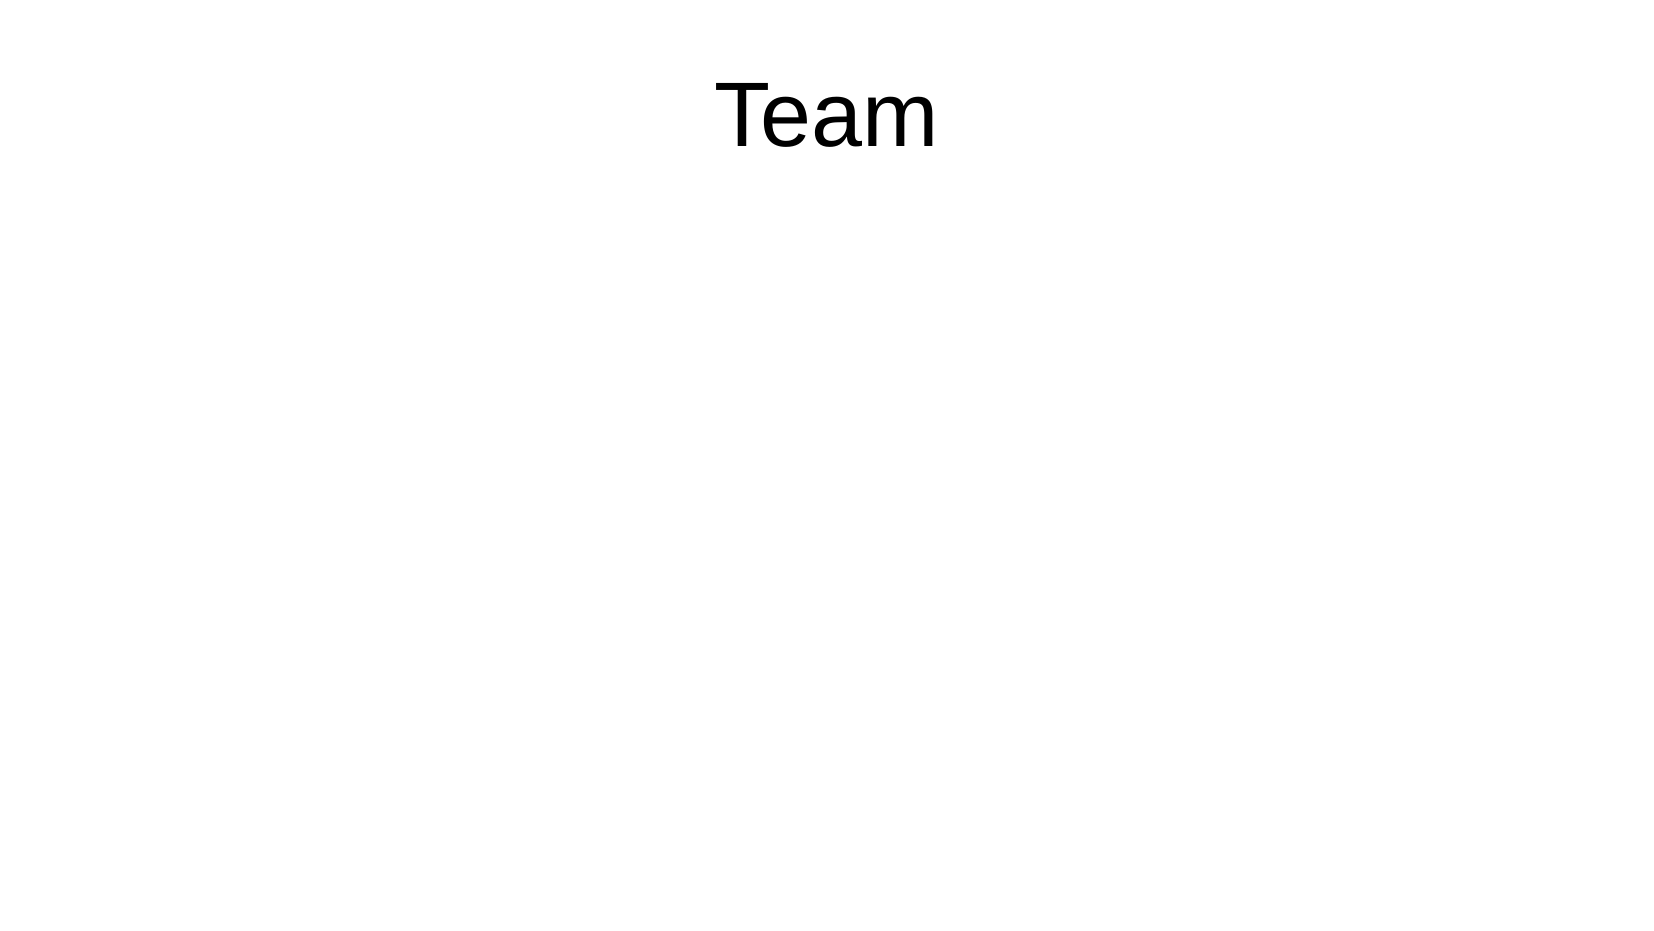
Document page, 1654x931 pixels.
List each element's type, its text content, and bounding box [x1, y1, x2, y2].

title Team [82, 37, 1571, 193]
